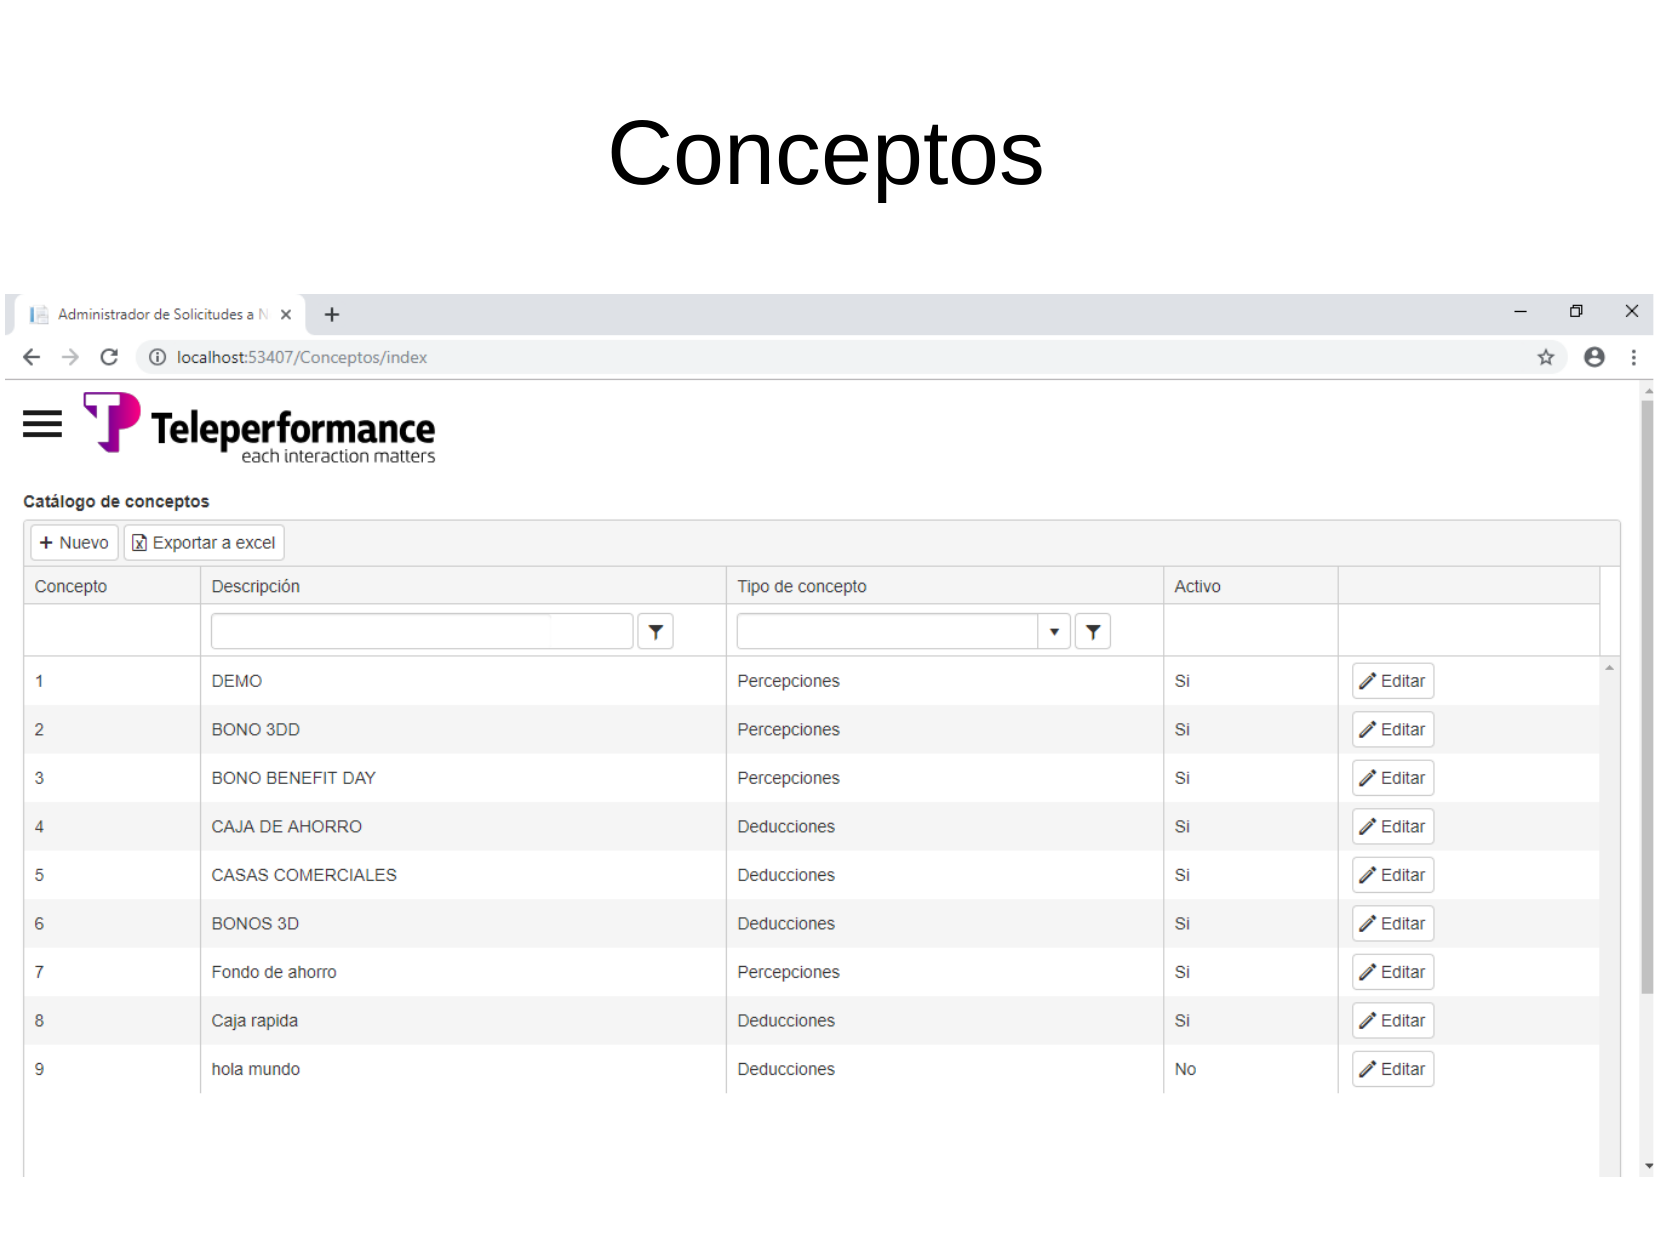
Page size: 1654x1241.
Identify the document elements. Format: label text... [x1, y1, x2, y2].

title Conceptos [82, 49, 1571, 257]
picture [5, 294, 1654, 1177]
